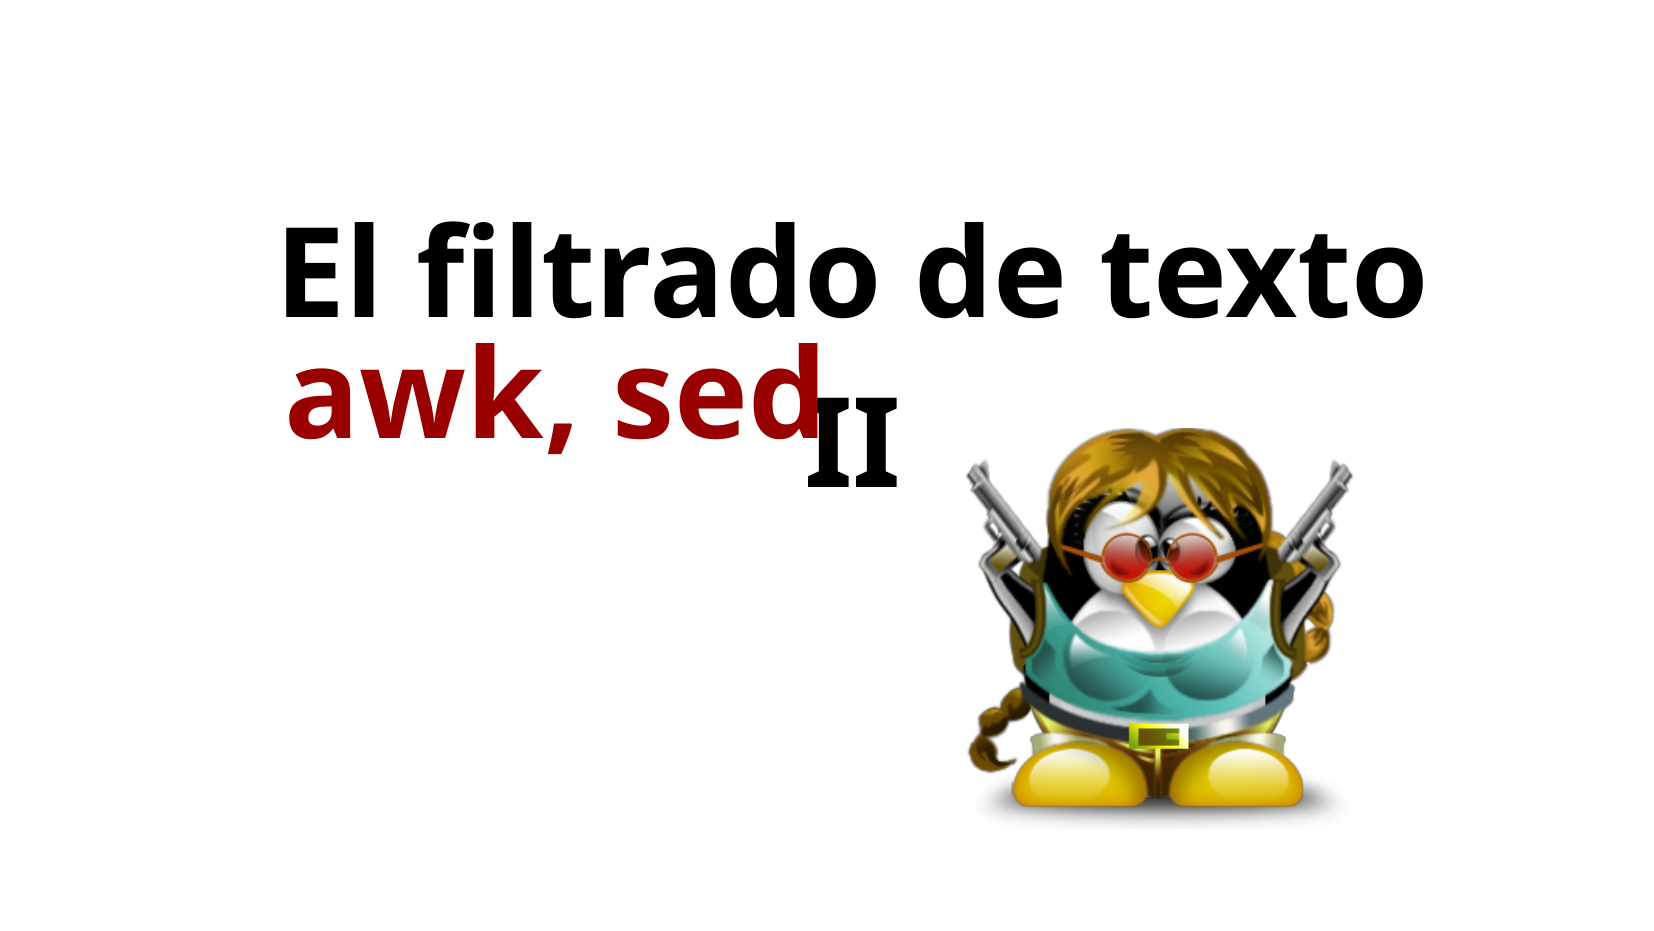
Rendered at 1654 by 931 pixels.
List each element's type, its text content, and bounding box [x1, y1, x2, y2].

text_box El filtrado de texto II [215, 176, 1490, 442]
text_box awk, sed [269, 297, 1103, 442]
picture [957, 428, 1358, 829]
